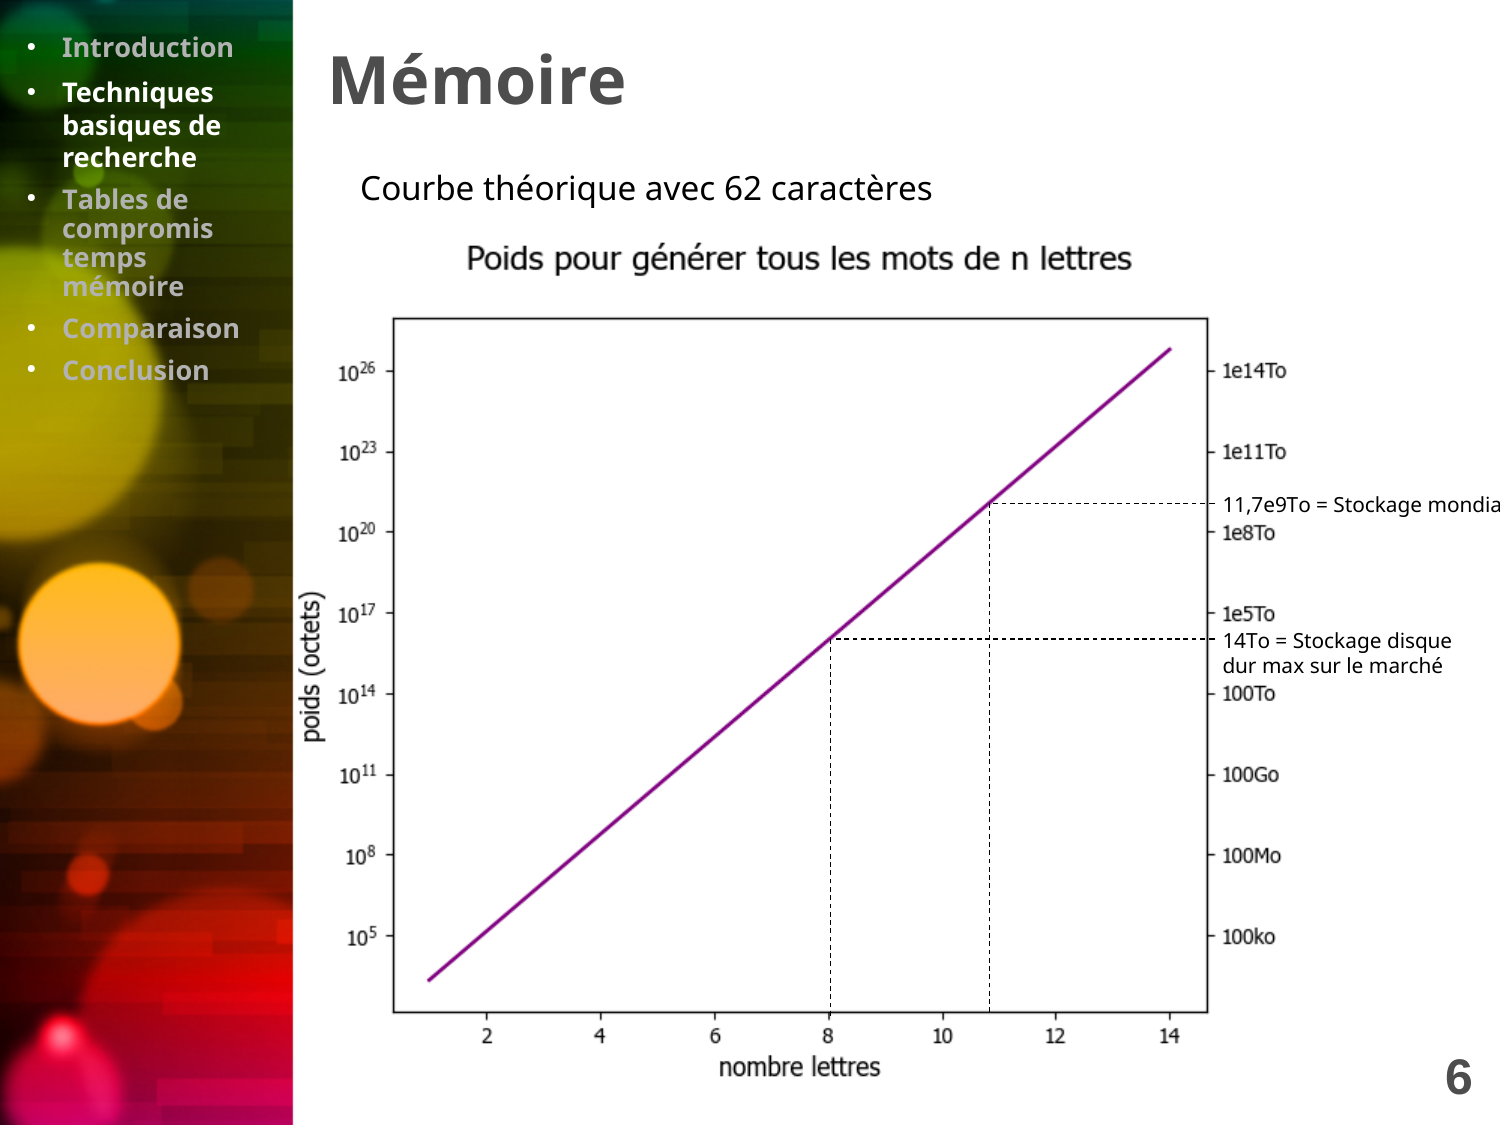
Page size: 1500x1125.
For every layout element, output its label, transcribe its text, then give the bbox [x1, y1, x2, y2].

text_box 1<numéro> [1417, 1054, 1500, 1105]
text_box Courbe théorique avec 62 caractères [345, 159, 1397, 215]
text_box 11,7e9To = Stockage mondial [1207, 484, 1500, 525]
text_box Introduction Techniques basiques de recherche Tables de compromis temps mémoire Comparaison Conclusion [11, 26, 284, 402]
title Mémoire [312, 19, 1471, 138]
text_box 14To = Stockage disque dur max sur le marché [1207, 620, 1480, 685]
picture [0, 0, 1500, 1125]
